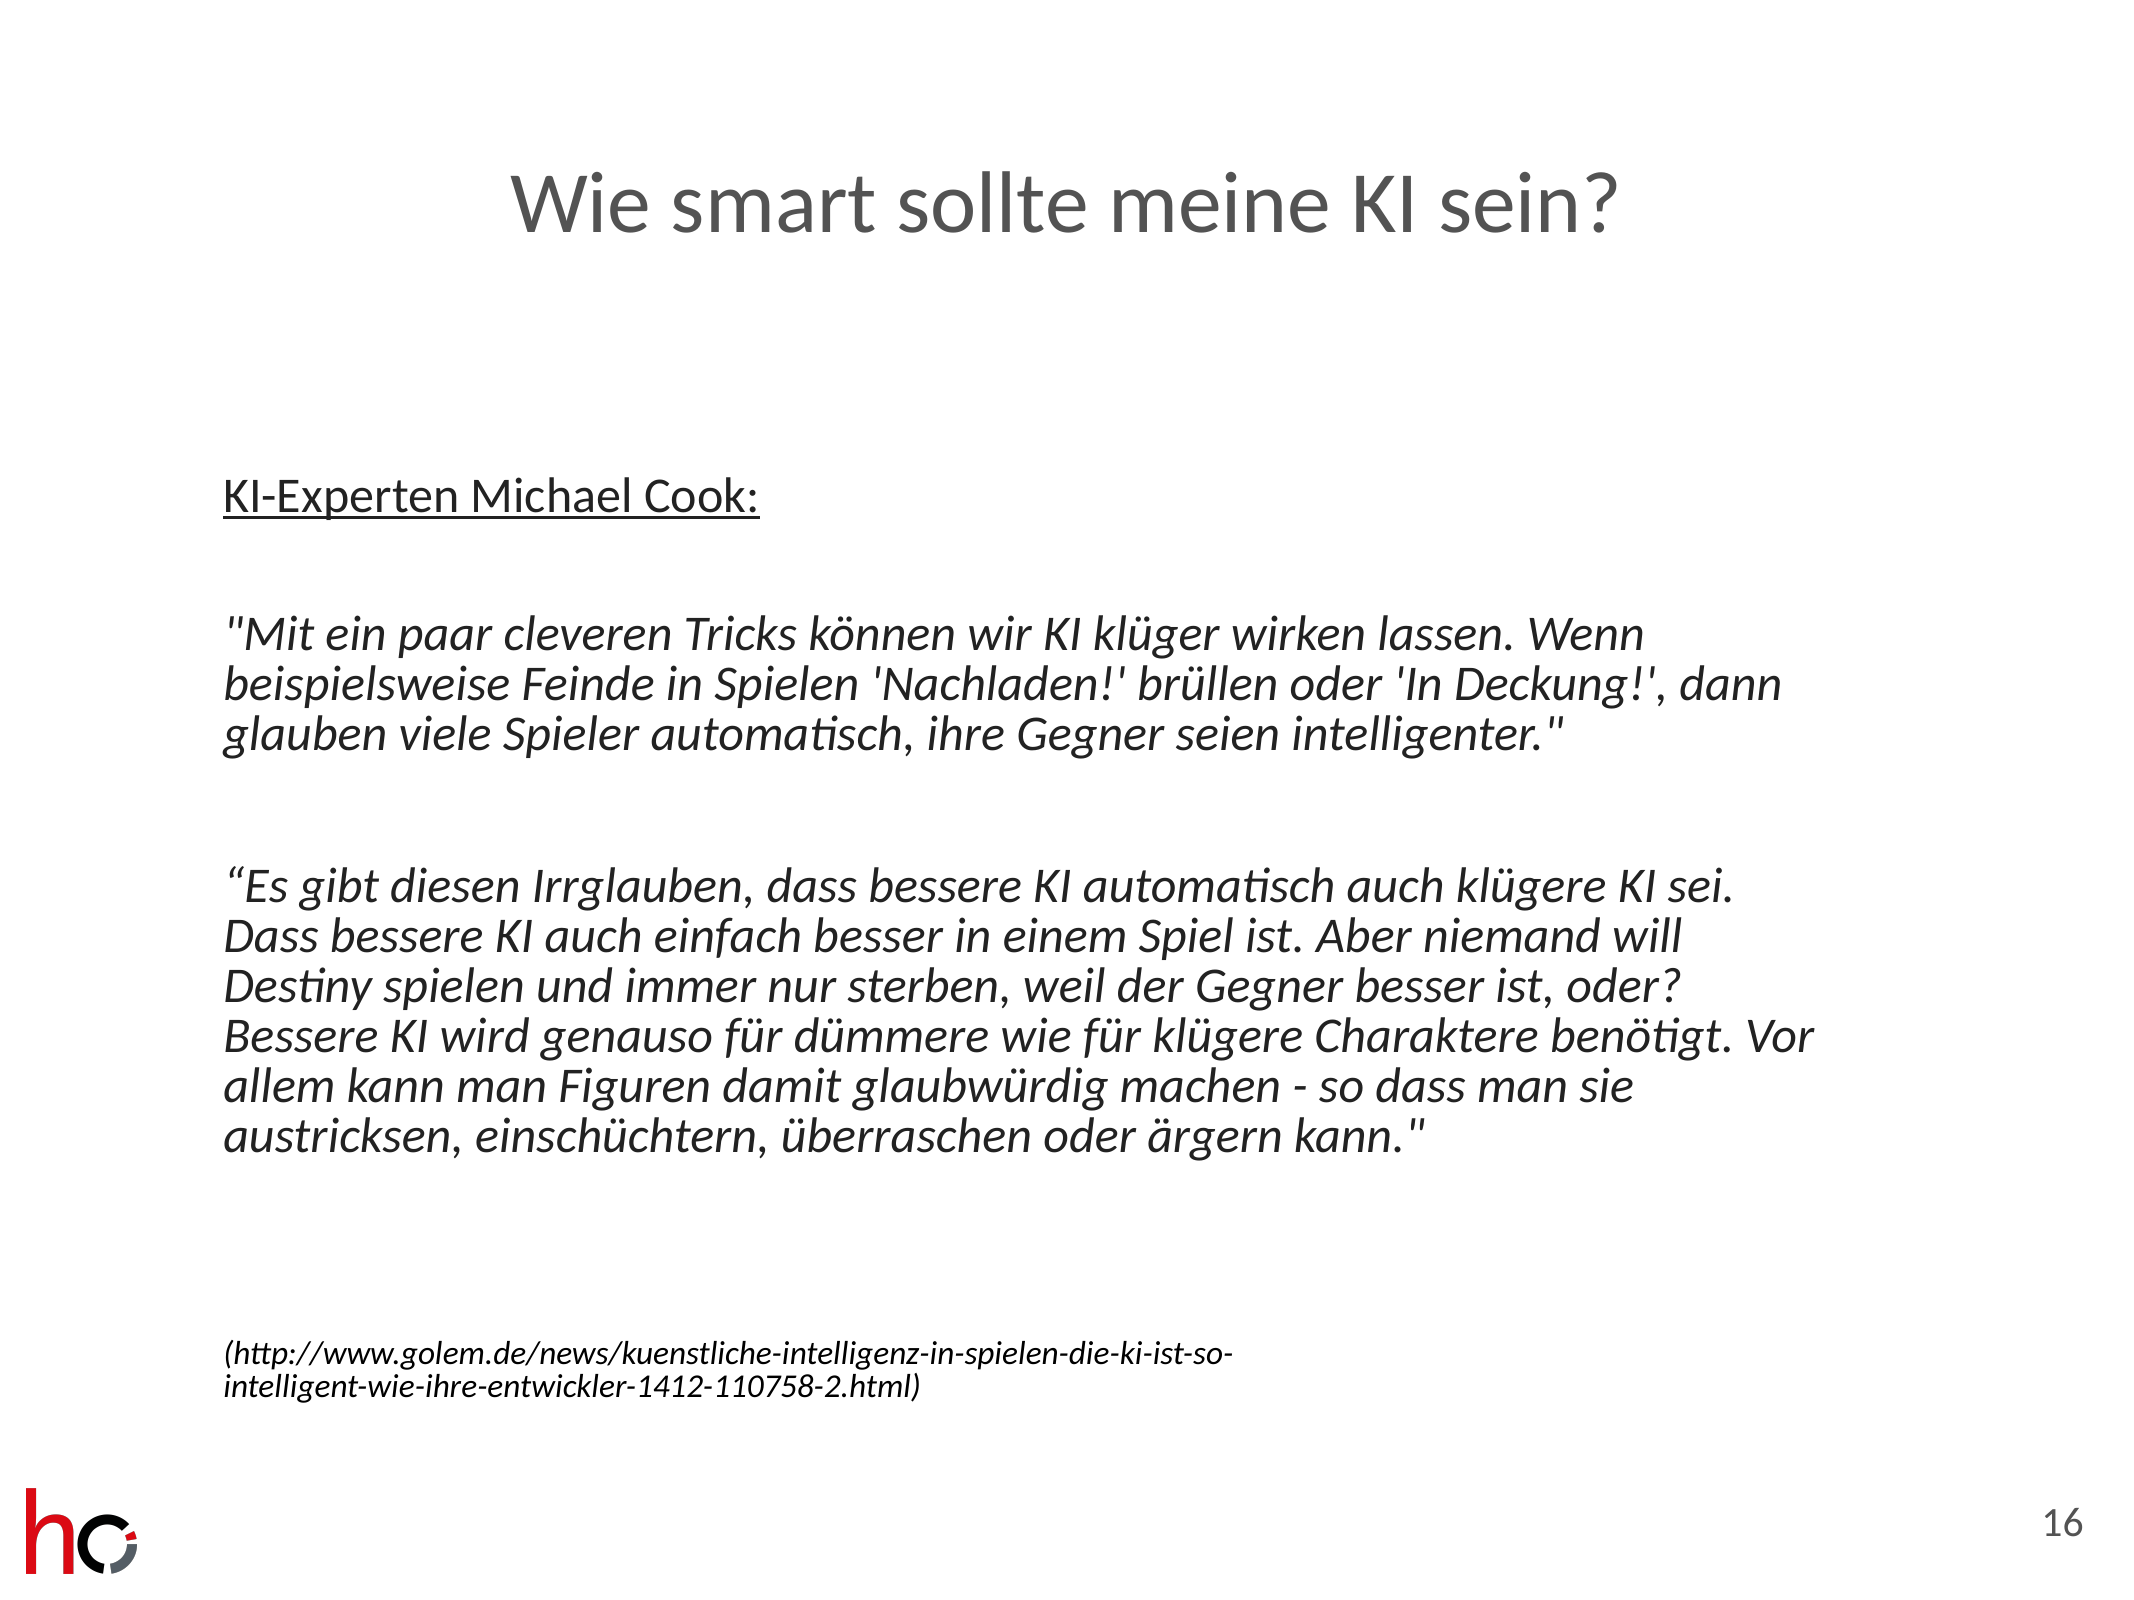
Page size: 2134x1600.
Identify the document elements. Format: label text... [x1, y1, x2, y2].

text_box (http://www.golem.de/news/kuenstliche-intelligenz-in-spielen-die-ki-ist-so-intelligent-wie-ihre-entwickler-1412-110758-2.html) [208, 1332, 1275, 1414]
title Wie smart sollte meine KI sein? [106, 63, 2027, 331]
text_box "Mit ein paar cleveren Tricks können wir KI klüger wirken lassen. Wenn beispielsweise Feinde in Spielen 'Nachladen!' brüllen oder 'In Deckung!', dann glauben viele Spieler automatisch, ihre Gegner seien intelligenter." [208, 606, 1958, 771]
text_box “Es gibt diesen Irrglauben, dass bessere KI automatisch auch klügere KI sei. Dass bessere KI auch einfach besser in einem Spiel ist. Aber niemand will Destiny spielen und immer nur sterben, weil der Gegner besser ist, oder? Bessere KI wird genauso für dümmere wie für klügere Charaktere benötigt. Vor allem kann man Figuren damit glaubwürdig machen - so dass man sie austricksen, einschüchtern, überraschen oder ärgern kann." [208, 858, 1854, 1173]
text_box KI-Experten Michael Cook: [208, 468, 775, 583]
text_box [2026, 1497, 2120, 1569]
